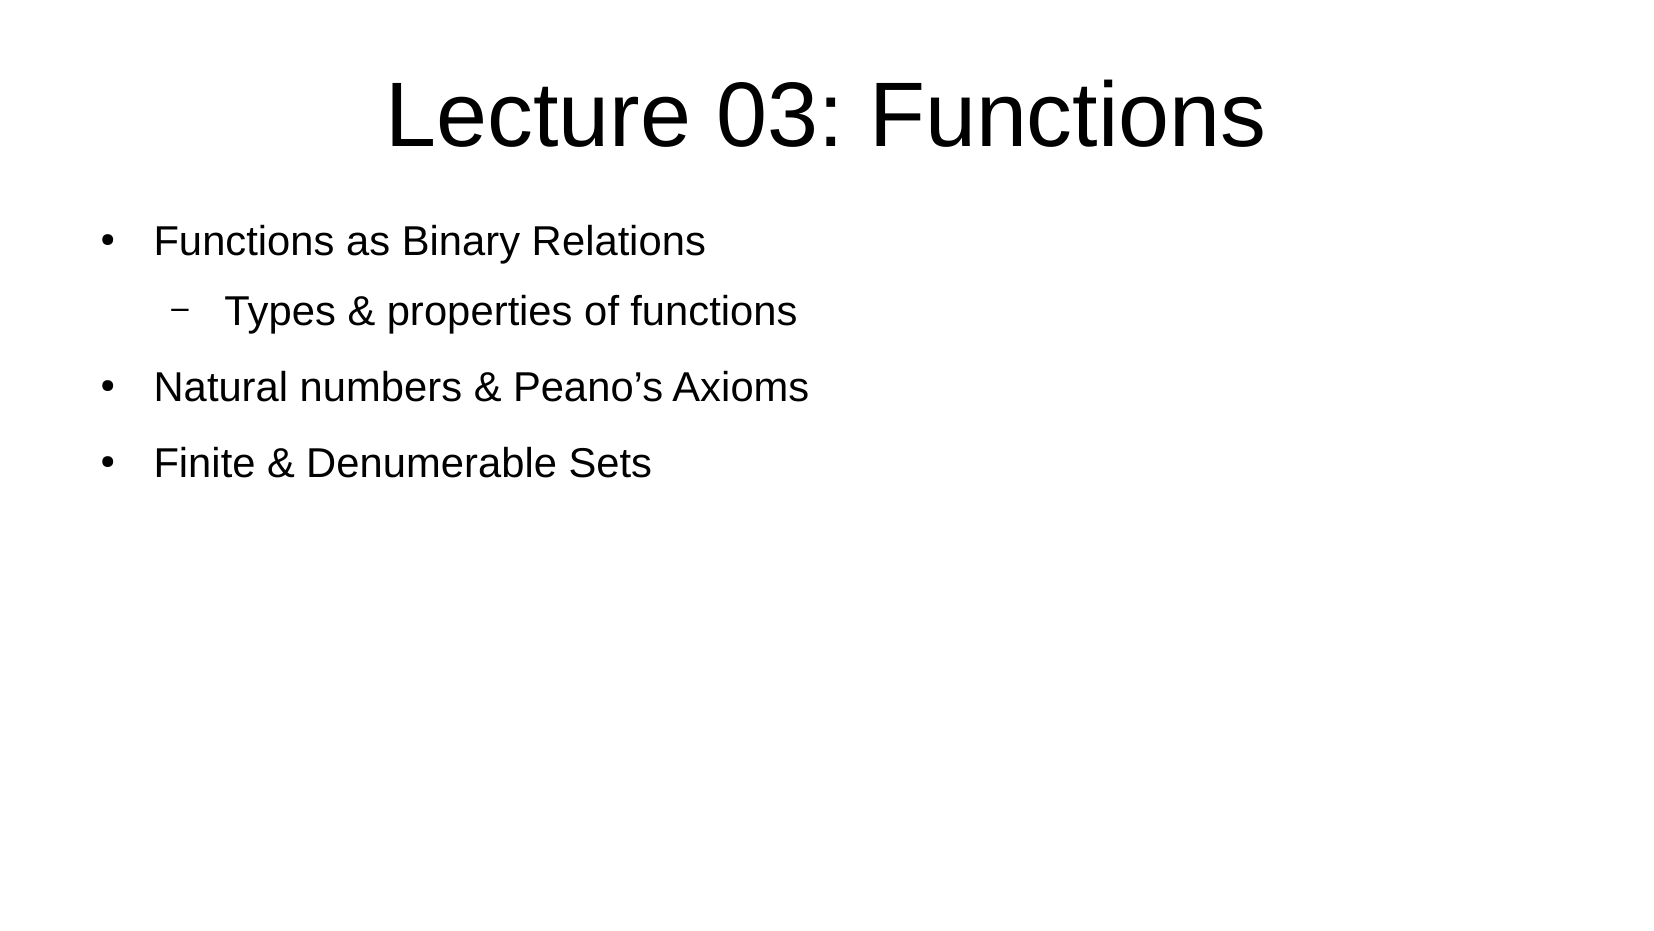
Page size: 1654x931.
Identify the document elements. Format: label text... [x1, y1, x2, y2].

title Lecture 03: Functions [82, 37, 1571, 193]
list Functions as Binary Relations Types & properties of functions Natural numbers & Peano’s Axioms Finite & Denumerable Sets [82, 217, 1571, 758]
